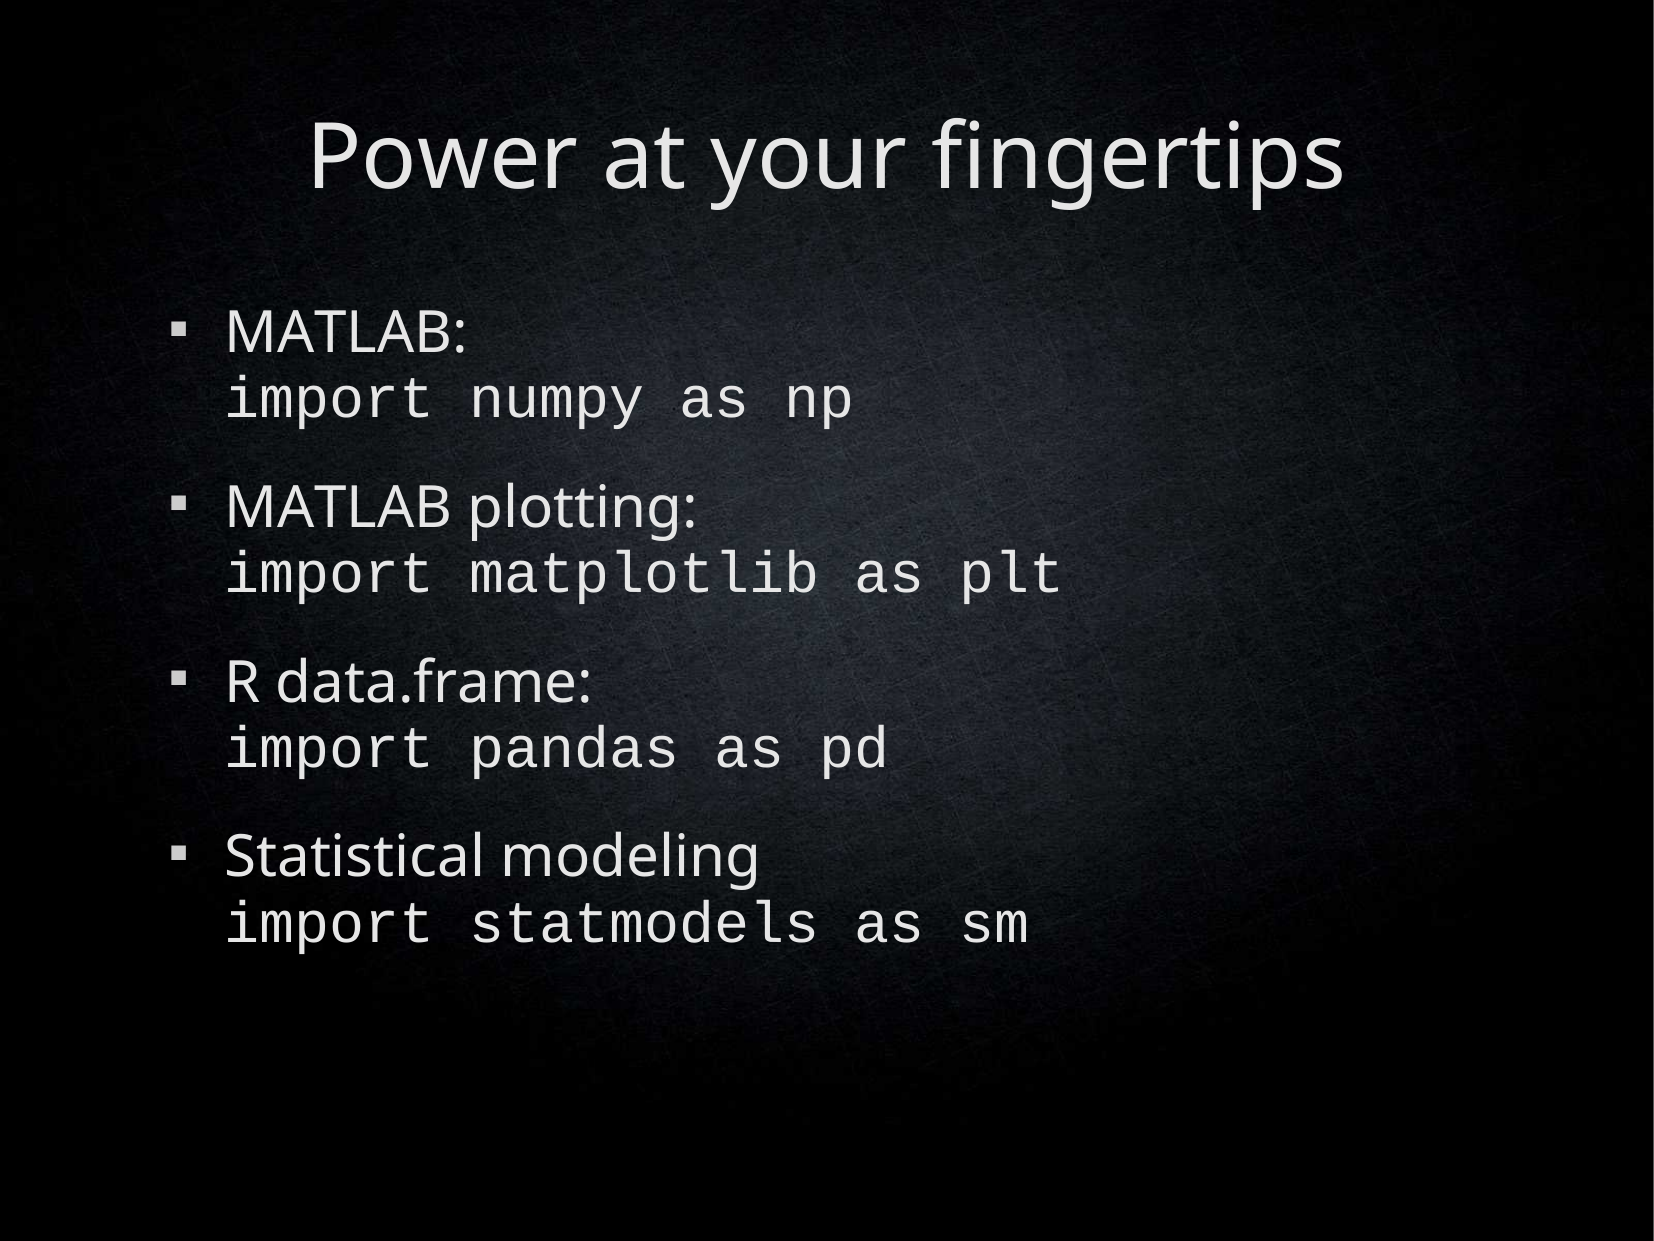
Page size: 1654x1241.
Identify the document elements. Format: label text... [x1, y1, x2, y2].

list MATLAB: import numpy as np MATLAB plotting: import matplotlib as plt R data.frame: import pandas as pd Statistical modeling import statmodels as sm [82, 290, 1571, 1109]
title Power at your fingertips [82, 49, 1571, 257]
picture [0, 0, 1654, 1241]
